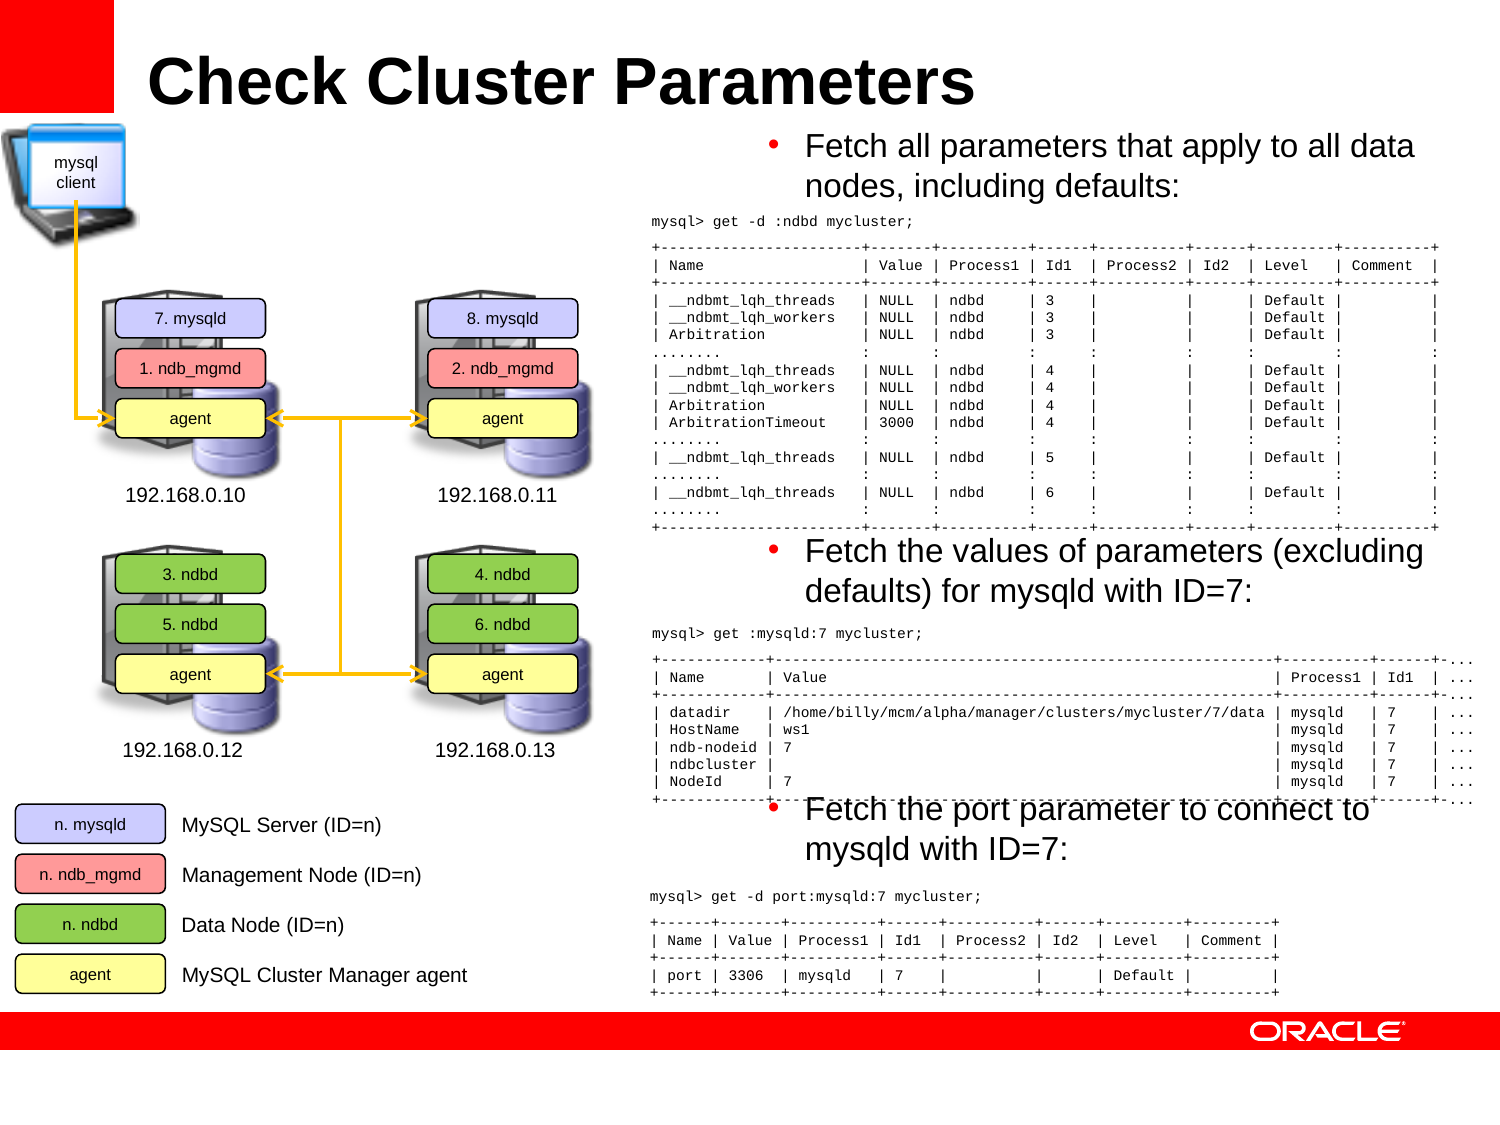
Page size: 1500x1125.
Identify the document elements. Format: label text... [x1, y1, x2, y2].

text_box agent [427, 398, 578, 438]
text_box mysql> get :mysqld:7 mycluster; +------------+---------------------------------------------------------+----------+------+-... | Name | Value | Process1 | Id1 | ... +------------+---------------------------------------------------------+----------+------+-... | datadir | /home/billy/mcm/alpha/manager/clusters/mycluster/7/data | mysqld | 7 | ... | HostName | ws1 | mysqld | 7 | ... | ndb-nodeid | 7 | mysqld | 7 | ... | ndbcluster | | mysqld | 7 | ... | NodeId | 7 | mysqld | 7 | ... +------------+---------------------------------------------------------+----------+------+-... [637, 615, 1499, 816]
text_box 2. ndb_mgmd [427, 348, 578, 388]
text_box 3. ndbd [115, 554, 266, 594]
text_box mysql client [32, 141, 120, 201]
text_box 192.168.0.12 [107, 729, 258, 770]
picture [1, 116, 140, 255]
text_box MySQL Server (ID=n) [166, 804, 397, 845]
picture [0, 1012, 1500, 1050]
list Fetch all parameters that apply to all data nodes, including defaults: Fetch the values of parameters (excluding defaults) for mysqld with ID=7: Fetch the port parameter to connect to mysqld with ID=7: [752, 816, 1453, 980]
list Fetch all parameters that apply to all data nodes, including defaults: Fetch the values of parameters (excluding defaults) for mysqld with ID=7: Fetch the port parameter to connect to mysqld with ID=7: [752, 116, 1453, 203]
text_box agent [115, 398, 266, 438]
text_box 6. ndbd [427, 604, 578, 644]
picture [0, 0, 114, 113]
text_box agent [427, 654, 578, 694]
text_box MySQL Cluster Manager agent [167, 954, 483, 995]
text_box agent [15, 954, 166, 994]
picture [390, 541, 603, 742]
title Check Cluster Parameters [147, 8, 1392, 119]
text_box n. ndb_mgmd [15, 854, 166, 894]
text_box 4. ndbd [427, 554, 578, 594]
picture [77, 286, 291, 487]
picture [77, 541, 291, 742]
text_box 5. ndbd [115, 604, 266, 644]
text_box 192.168.0.10 [110, 473, 261, 515]
text_box mysql> get -d port:mysqld:7 mycluster; +------+-------+----------+------+----------+------+---------+---------+ | Name | Value | Process1 | Id1 | Process2 | Id2 | Level | Comment | +------+-------+----------+------+----------+------+---------+---------+ | port | 3306 | mysqld | 7 | | | Default | | +------+-------+----------+------+----------+------+---------+---------+ [635, 879, 1295, 1009]
text_box mysql> get -d :ndbd mycluster; +-----------------------+-------+----------+------+----------+------+---------+----------+ | Name | Value | Process1 | Id1 | Process2 | Id2 | Level | Comment | +-----------------------+-------+----------+------+----------+------+---------+----------+ | __ndbmt_lqh_threads | NULL | ndbd | 3 | | | Default | | | __ndbmt_lqh_workers | NULL | ndbd | 3 | | | Default | | | Arbitration | NULL | ndbd | 3 | | | Default | | ........ : : : : : : : : | __ndbmt_lqh_threads | NULL | ndbd | 4 | | | Default | | | __ndbmt_lqh_workers | NULL | ndbd | 4 | | | Default | | | Arbitration | NULL | ndbd | 4 | | | Default | | | ArbitrationTimeout | 3000 | ndbd | 4 | | | Default | | ........ : : : : : : : : | __ndbmt_lqh_threads | NULL | ndbd | 5 | | | Default | | ........ : : : : : : : : | __ndbmt_lqh_threads | NULL | ndbd | 6 | | | Default | | ........ : : : : : : : : +-----------------------+-------+----------+------+----------+------+---------+----------+ [636, 203, 1463, 543]
text_box Data Node (ID=n) [166, 904, 360, 945]
text_box agent [115, 654, 266, 694]
text_box 7. mysqld [115, 298, 266, 338]
text_box Management Node (ID=n) [167, 854, 437, 895]
text_box n. ndbd [15, 904, 166, 944]
picture [390, 286, 603, 487]
text_box 8. mysqld [427, 298, 578, 338]
text_box 192.168.0.13 [420, 729, 571, 770]
text_box 192.168.0.11 [422, 473, 574, 515]
text_box 1. ndb_mgmd [115, 348, 266, 388]
text_box n. mysqld [15, 804, 166, 844]
list Fetch all parameters that apply to all data nodes, including defaults: Fetch the values of parameters (excluding defaults) for mysqld with ID=7: Fetch the port parameter to connect to mysqld with ID=7: [752, 543, 1453, 615]
